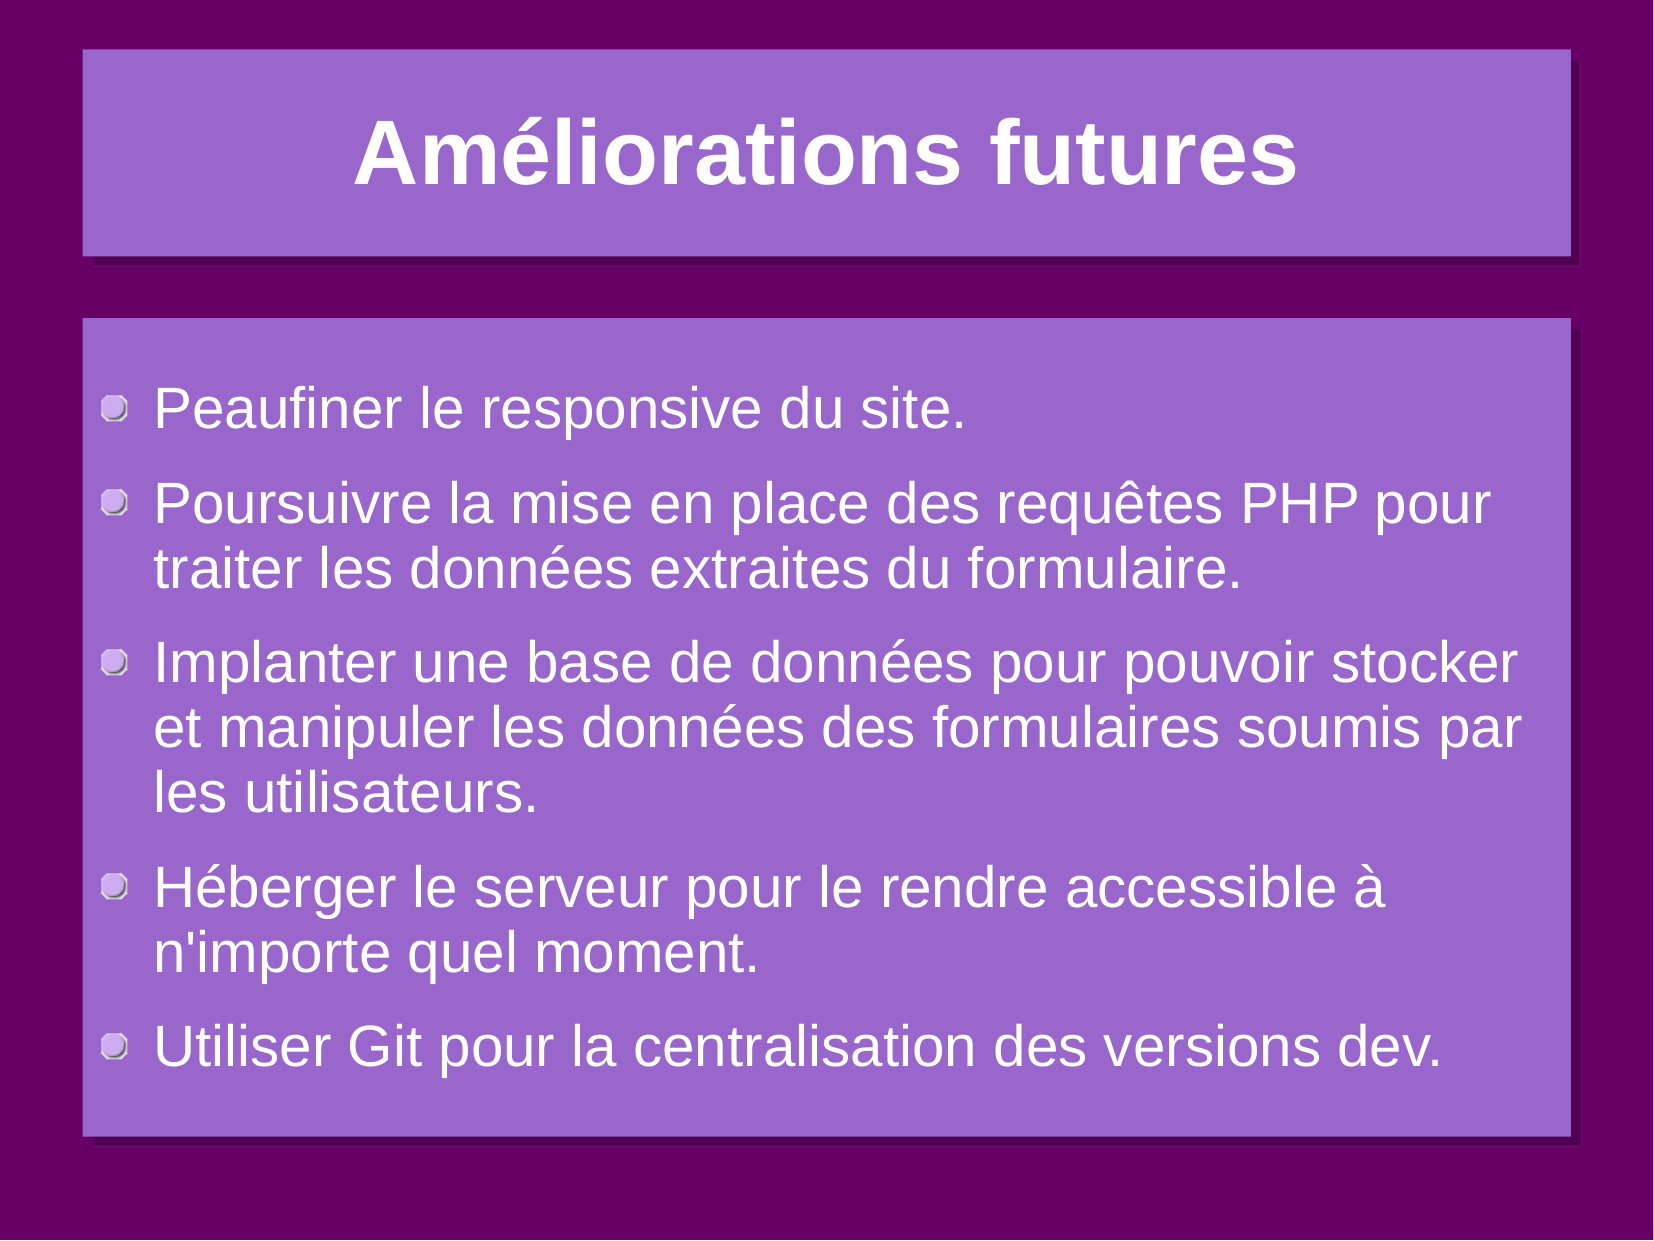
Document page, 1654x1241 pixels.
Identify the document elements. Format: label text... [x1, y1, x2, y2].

list Peaufiner le responsive du site. Poursuivre la mise en place des requêtes PHP pour traiter les données extraites du formulaire. Implanter une base de données pour pouvoir stocker et manipuler les données des formulaires soumis par les utilisateurs. Héberger le serveur pour le rendre accessible à n'importe quel moment. Utiliser Git pour la centralisation des versions dev. [82, 318, 1571, 1137]
title Améliorations futures [82, 49, 1571, 257]
